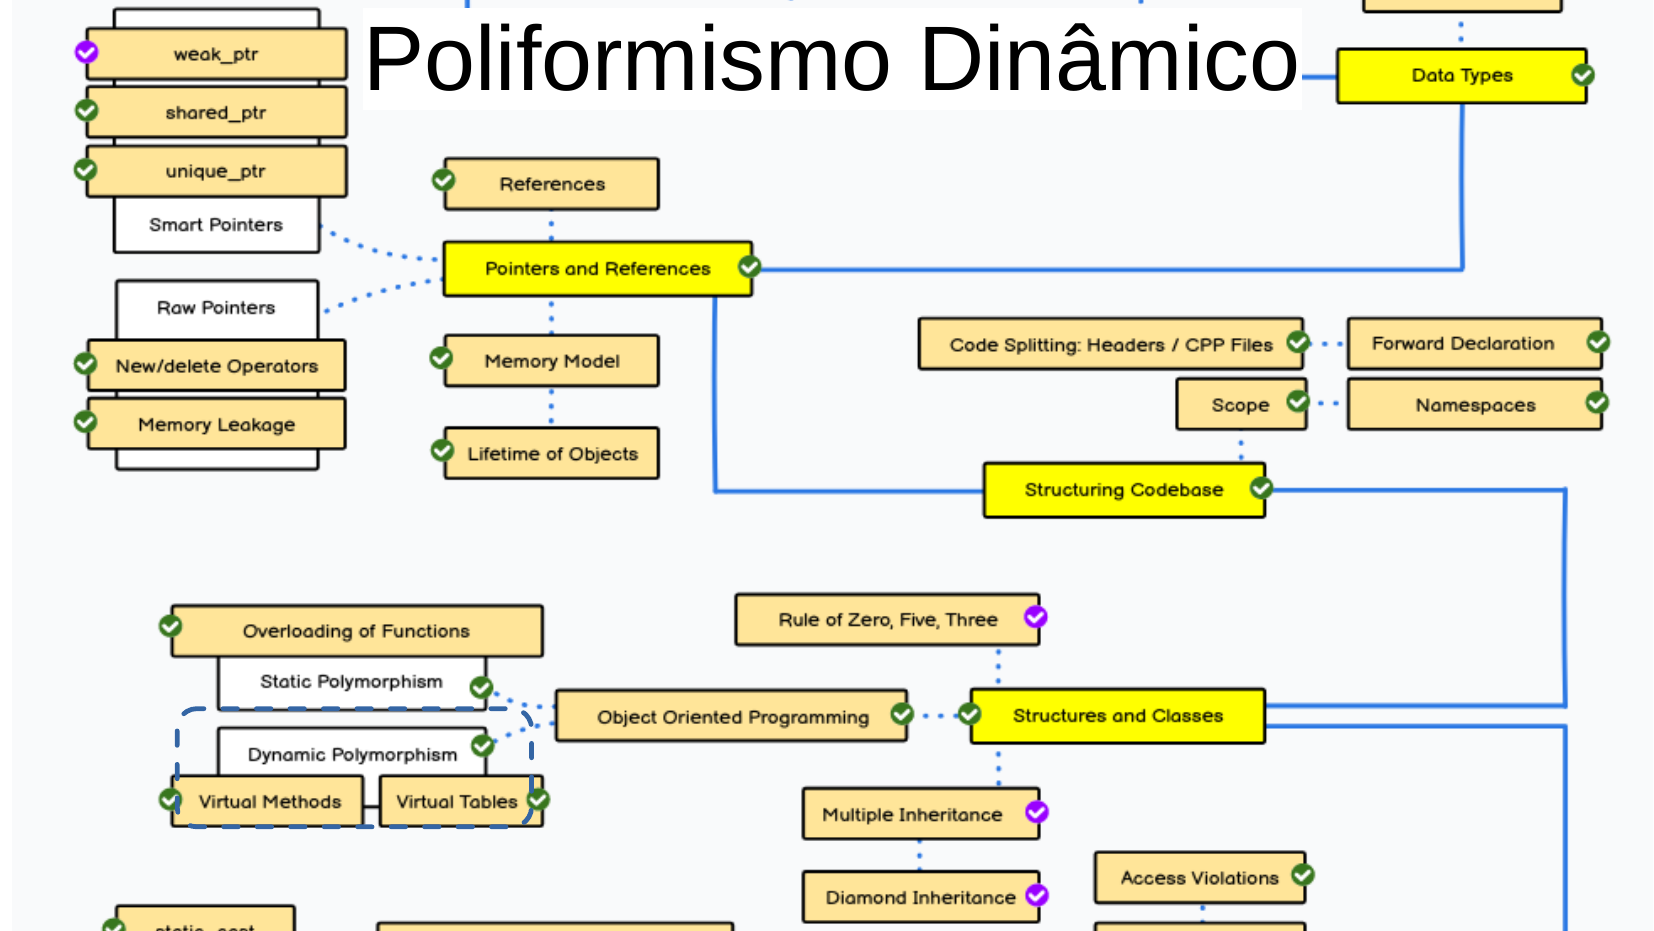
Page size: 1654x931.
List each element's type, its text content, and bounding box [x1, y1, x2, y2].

title Poliformismo Dinâmico [88, 0, 1577, 119]
picture [12, 0, 1654, 931]
